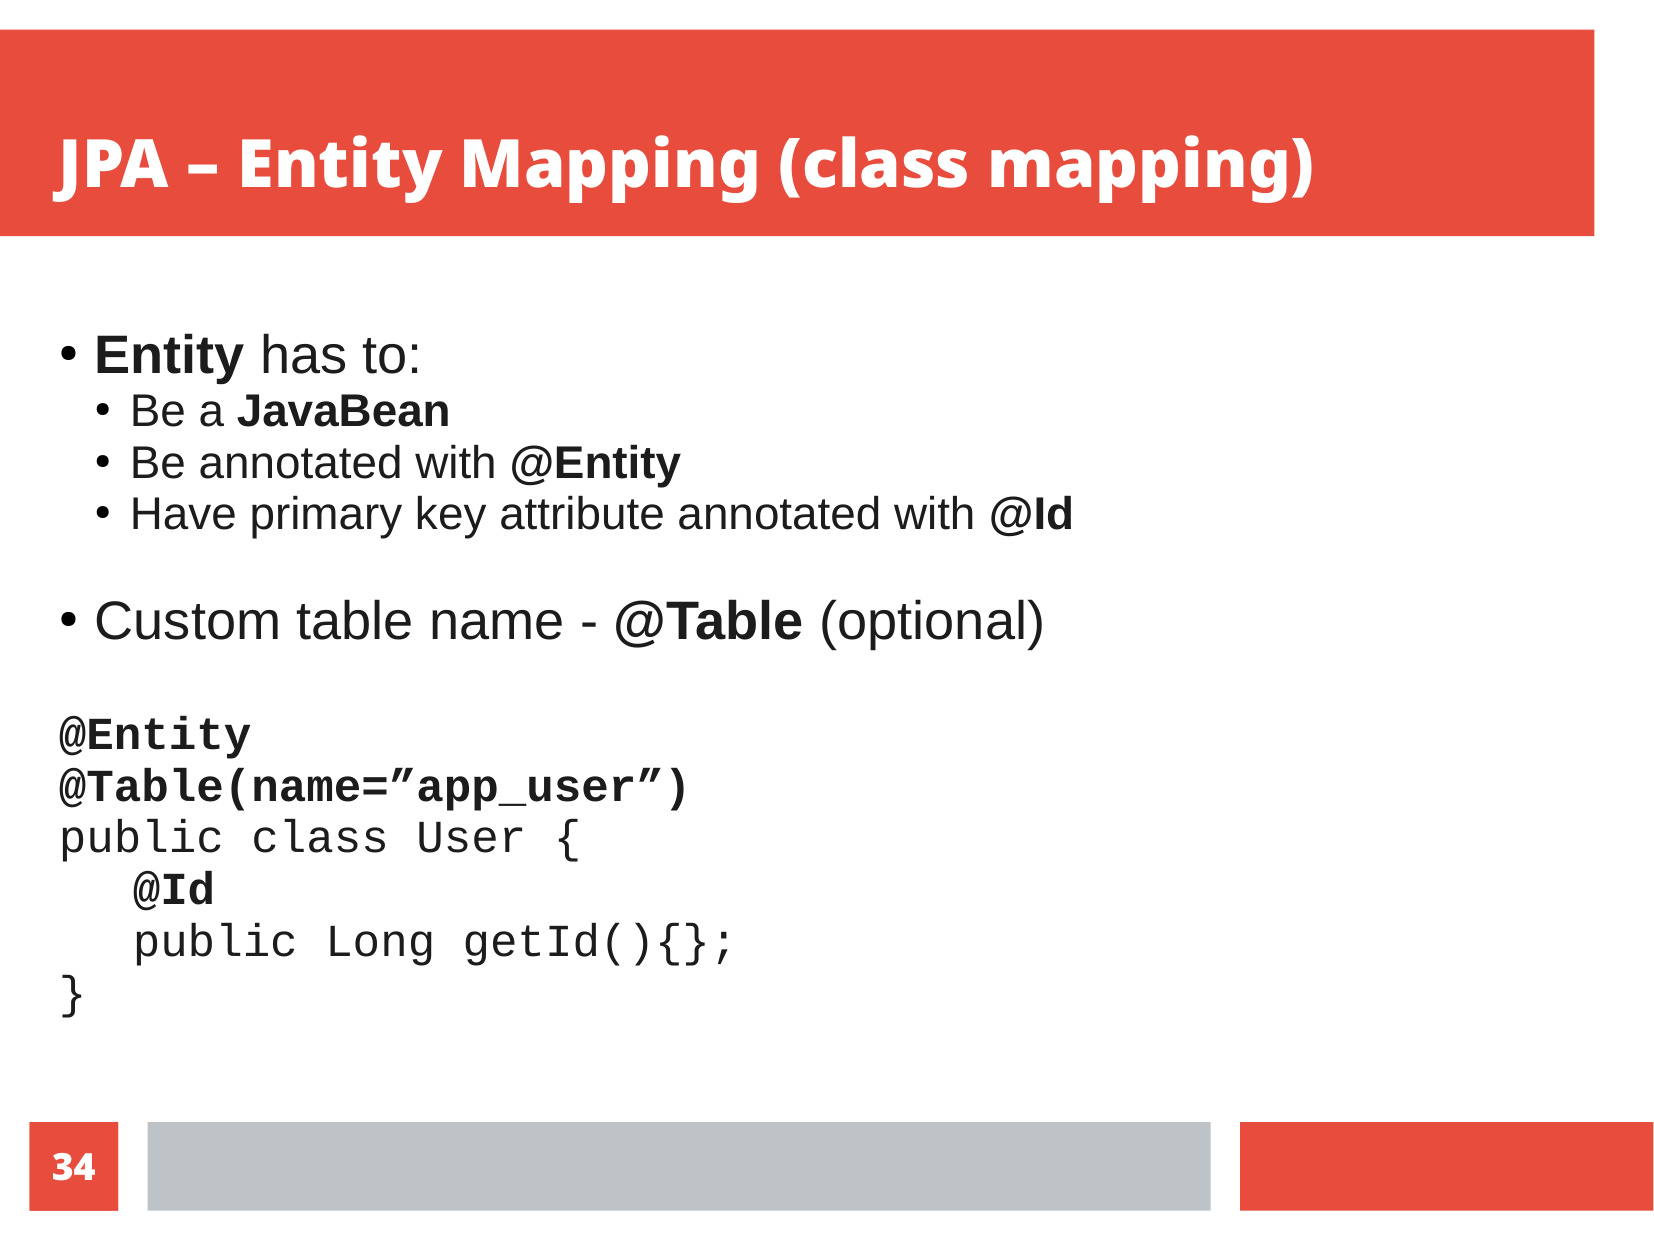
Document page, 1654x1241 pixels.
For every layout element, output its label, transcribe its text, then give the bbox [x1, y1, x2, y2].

subtitle Entity has to: Be a JavaBean Be annotated with @Entity Have primary key attribute annotated with @Id Custom table name - @Table (optional) @Entity @Table(name=”app_user”) public class User { @Id public Long getId(){}; } [59, 324, 1565, 1093]
title JPA – Entity Mapping (class mapping) [59, 59, 1595, 207]
